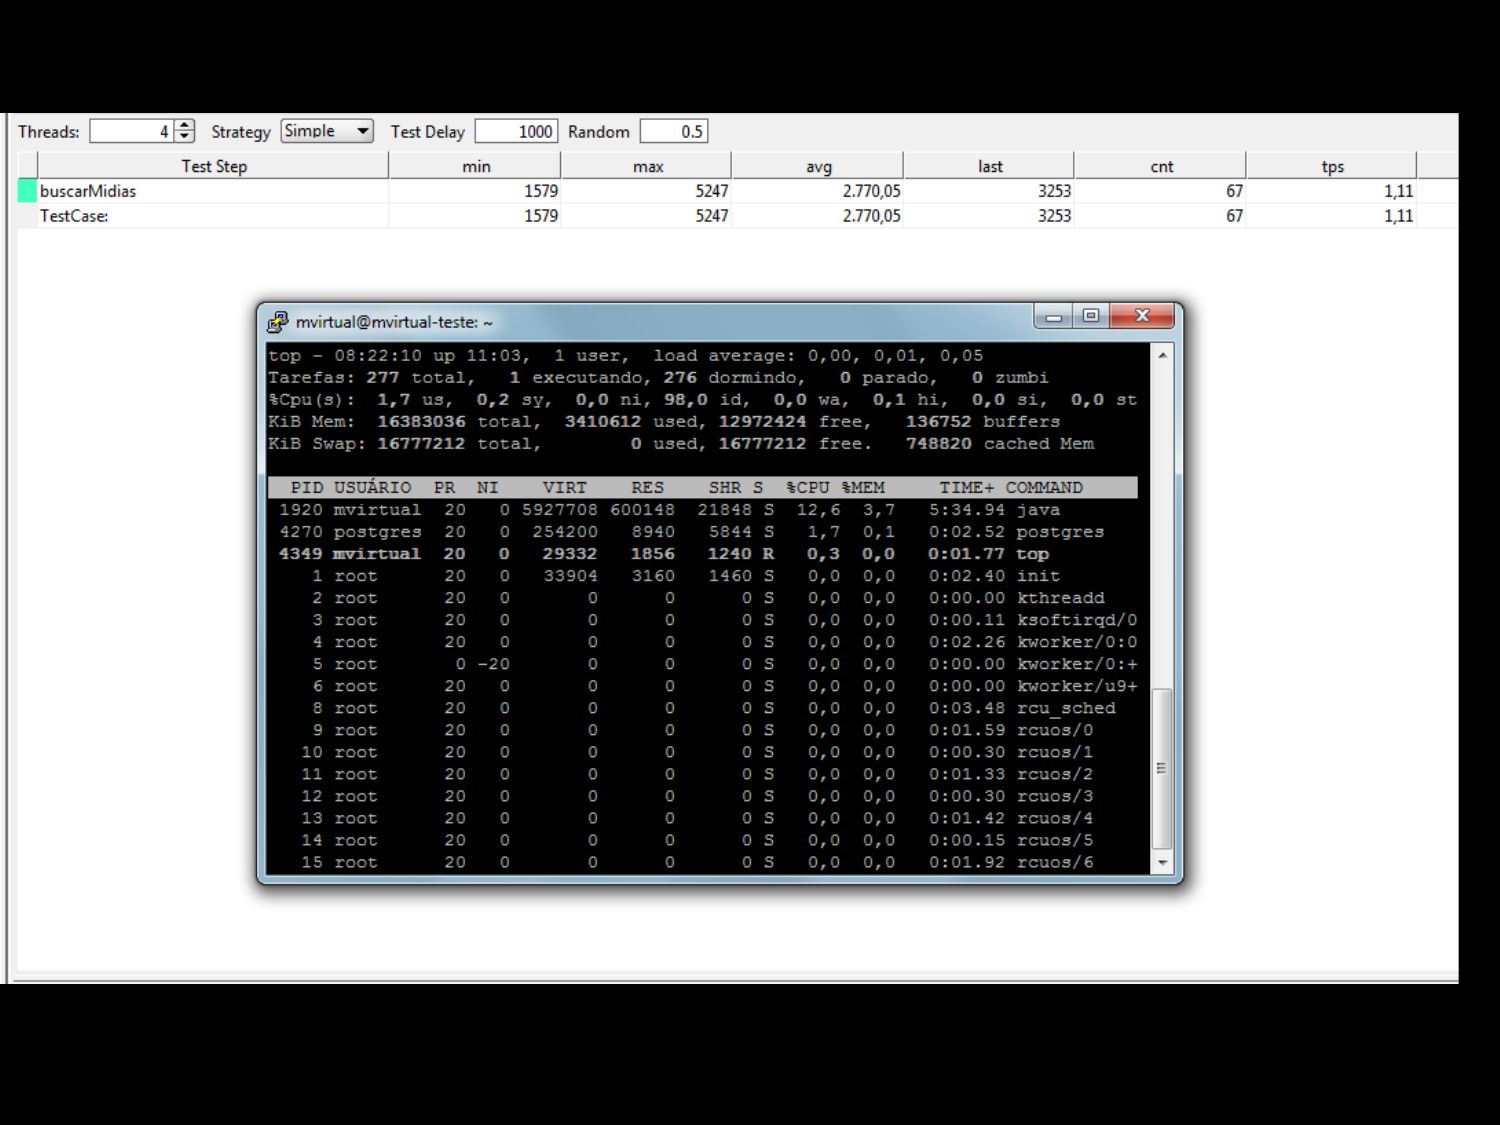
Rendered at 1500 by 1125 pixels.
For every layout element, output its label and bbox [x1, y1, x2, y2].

picture [0, 113, 1459, 984]
